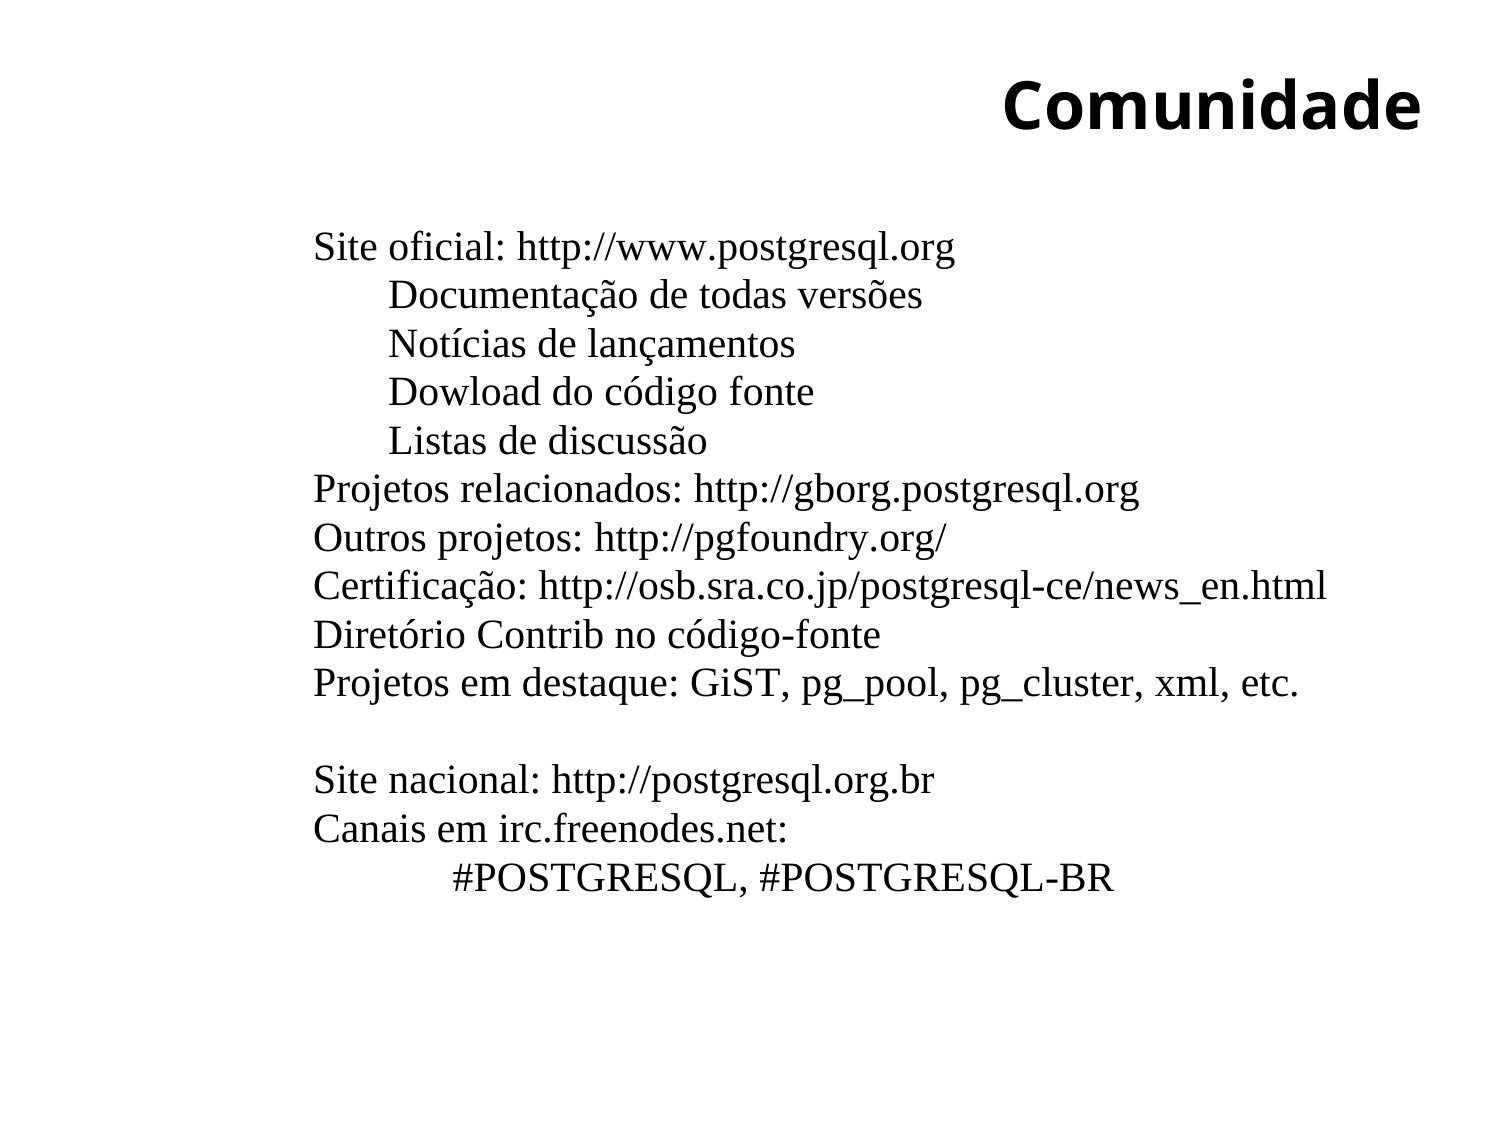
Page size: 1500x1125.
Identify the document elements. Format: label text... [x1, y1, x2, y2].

text_box Site oficial: http://www.postgresql.org Documentação de todas versões Notícias de lançamentos Dowload do código fonte Listas de discussão Projetos relacionados: http://gborg.postgresql.org Outros projetos: http://pgfoundry.org/ Certificação: http://osb.sra.co.jp/postgresql-ce/news_en.html Diretório Contrib no código-fonte Projetos em destaque: GiST, pg_pool, pg_cluster, xml, etc. Site nacional: http://postgresql.org.br Canais em irc.freenodes.net: #POSTGRESQL, #POSTGRESQL-BR [287, 212, 1413, 968]
text_box Comunidade [475, 50, 1438, 152]
